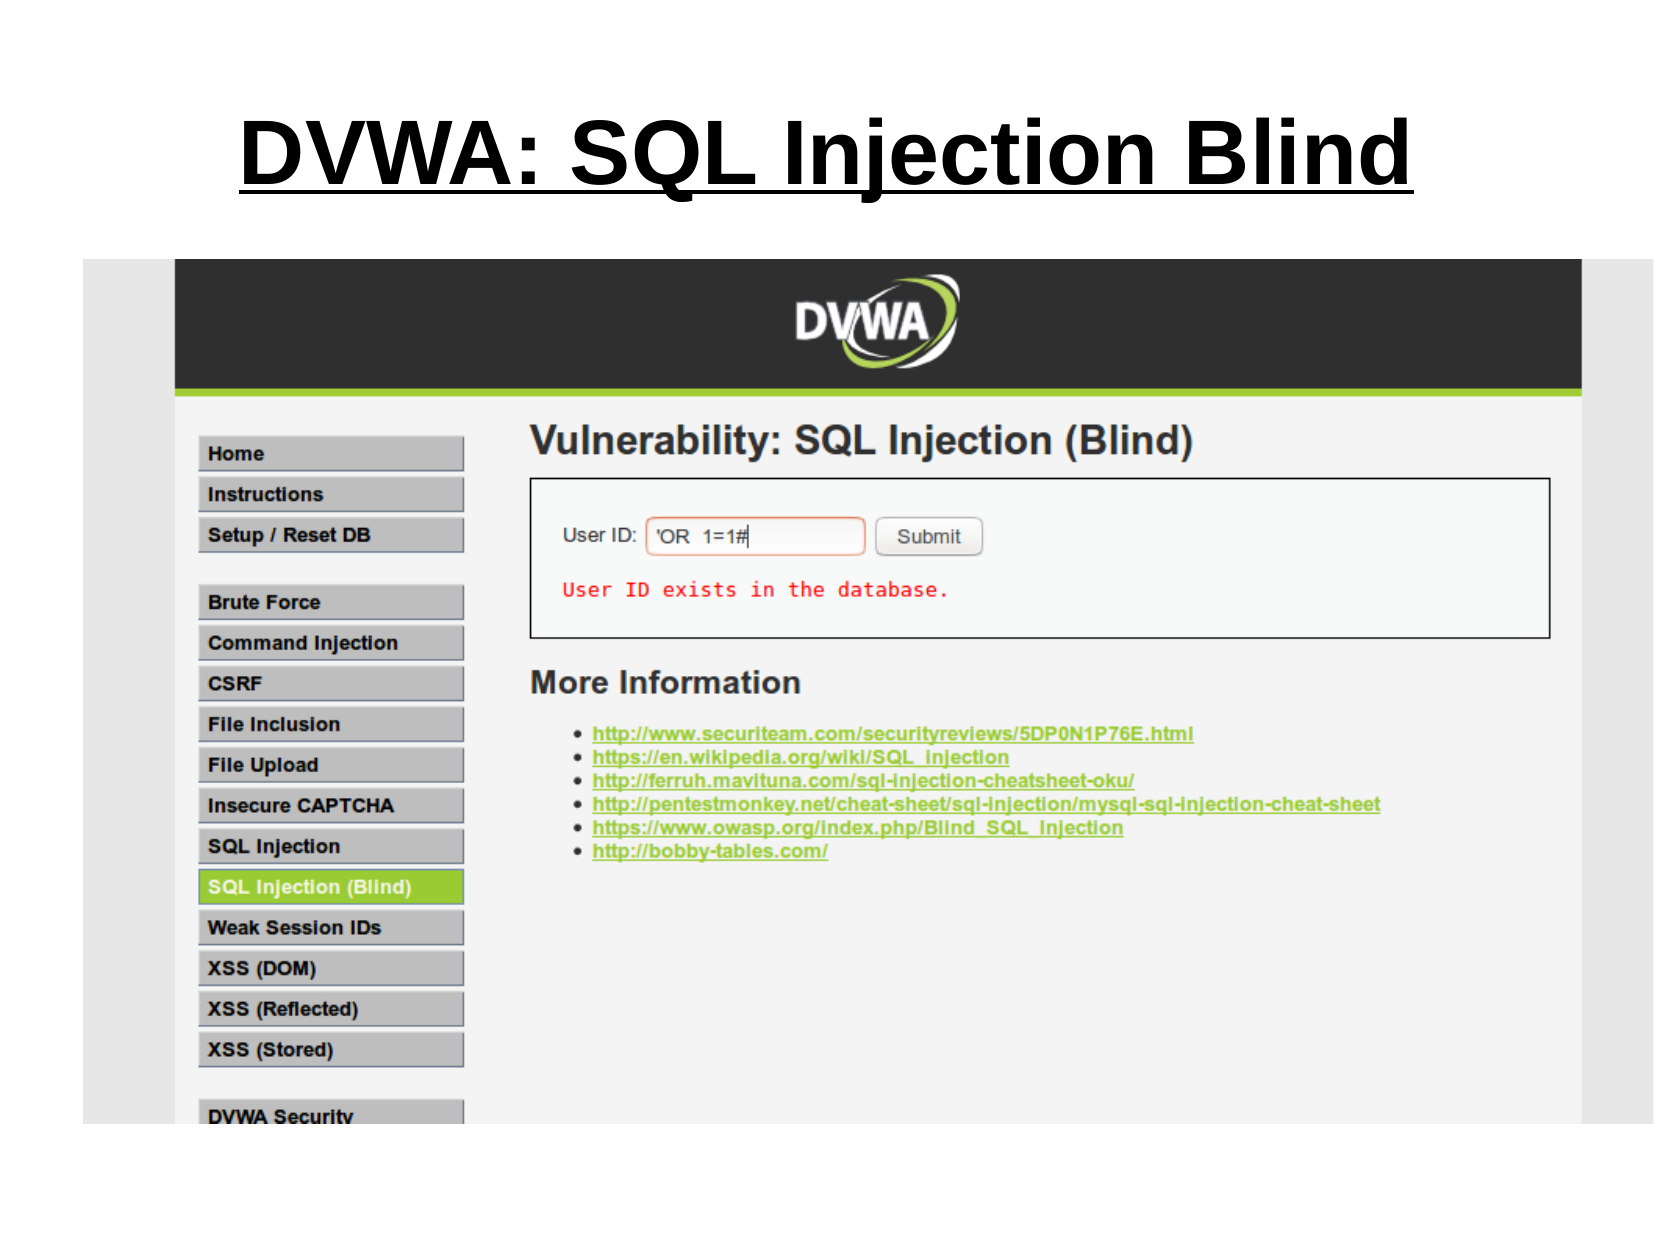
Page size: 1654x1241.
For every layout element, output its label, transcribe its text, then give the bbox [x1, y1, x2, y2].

title DVWA: SQL Injection Blind [82, 49, 1571, 257]
picture [83, 259, 1654, 1124]
